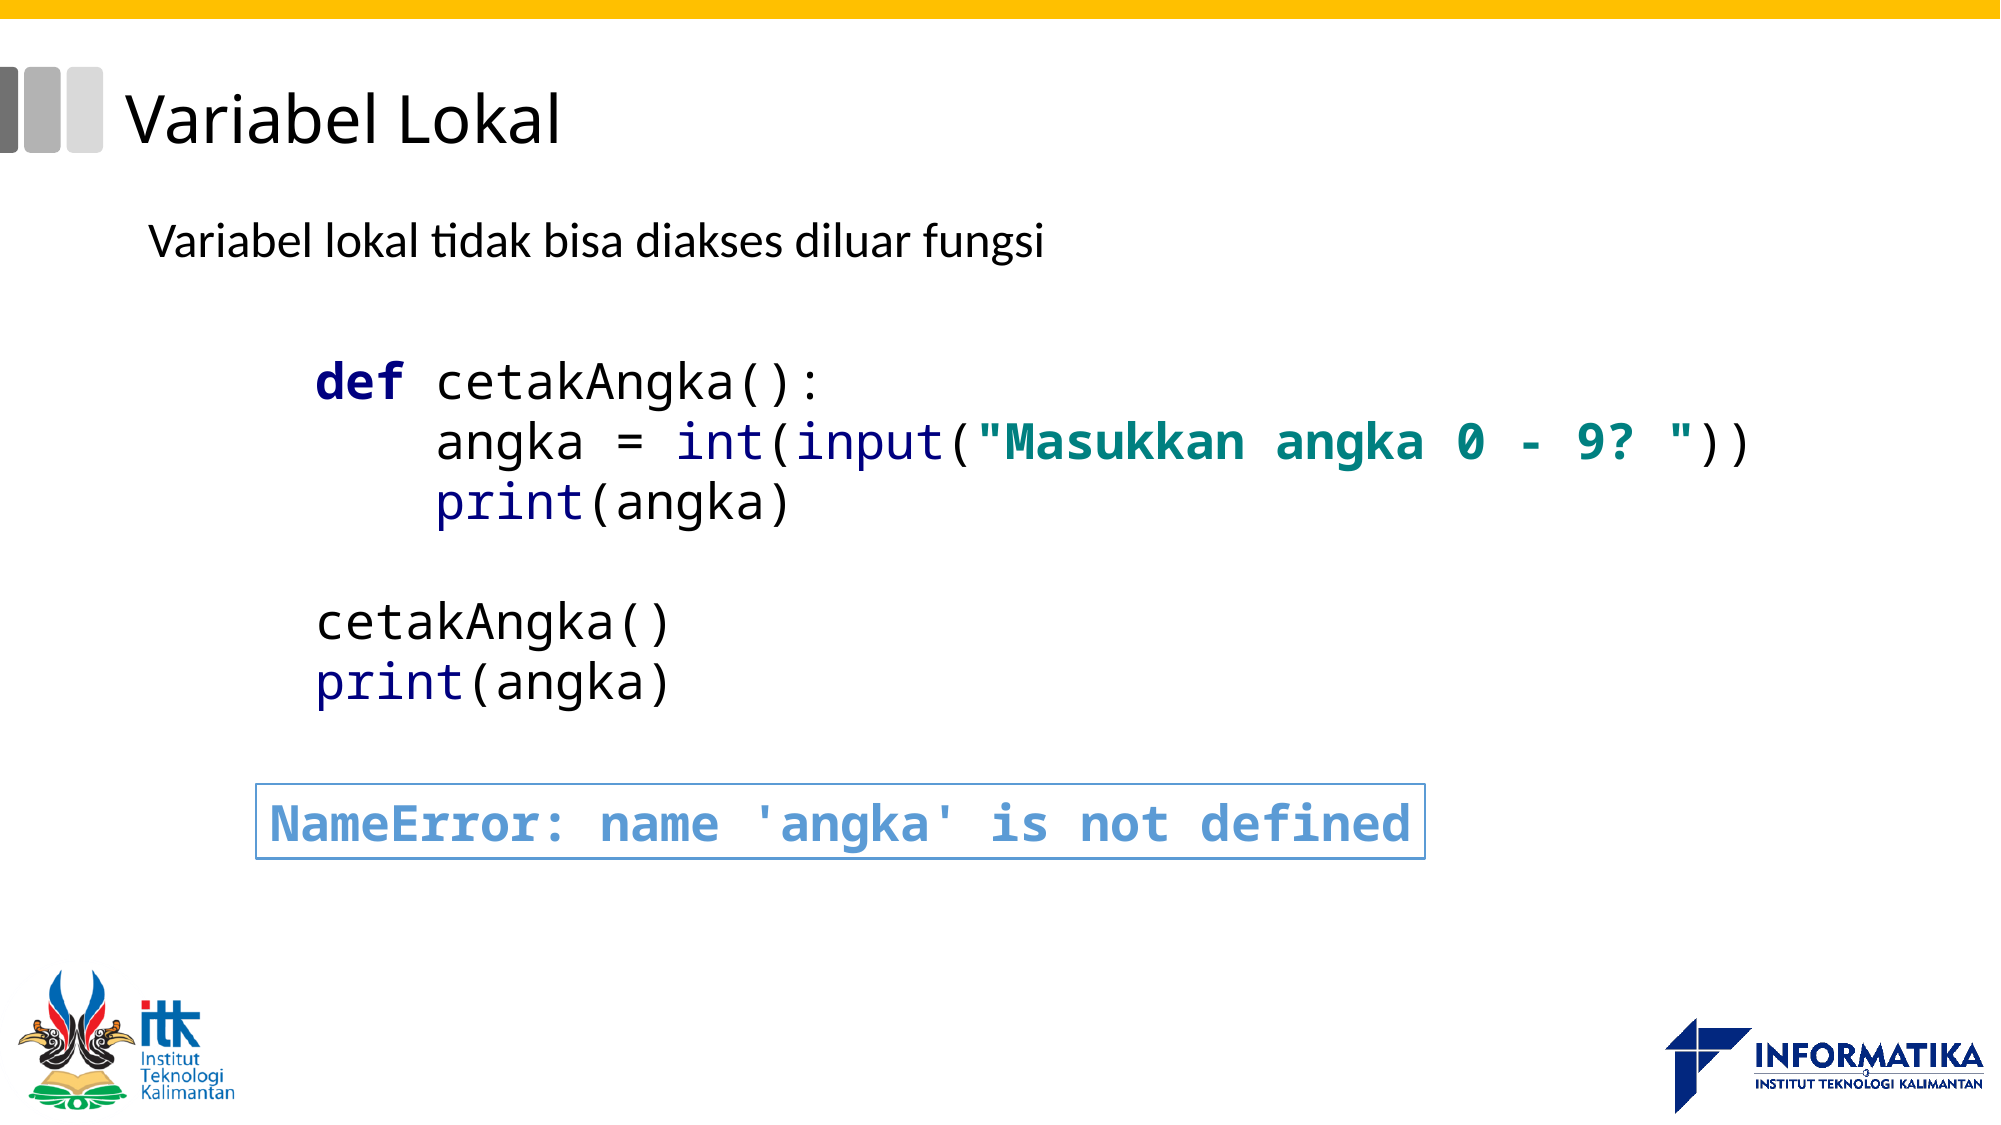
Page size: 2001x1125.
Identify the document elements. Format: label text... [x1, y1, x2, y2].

text_box NameError: name 'angka' is not defined [255, 783, 1426, 859]
text_box [0, 0, 2000, 19]
picture [1664, 1017, 1984, 1114]
text_box Variabel lokal tidak bisa diakses diluar fungsi [133, 199, 1500, 275]
picture [0, 935, 253, 1125]
text_box def cetakAngka(): angka = int(input("Masukkan angka 0 - 9? ")) print(angka) cetakAngka() print(angka) [295, 339, 1783, 720]
title Variabel Lokal [105, 65, 1831, 161]
